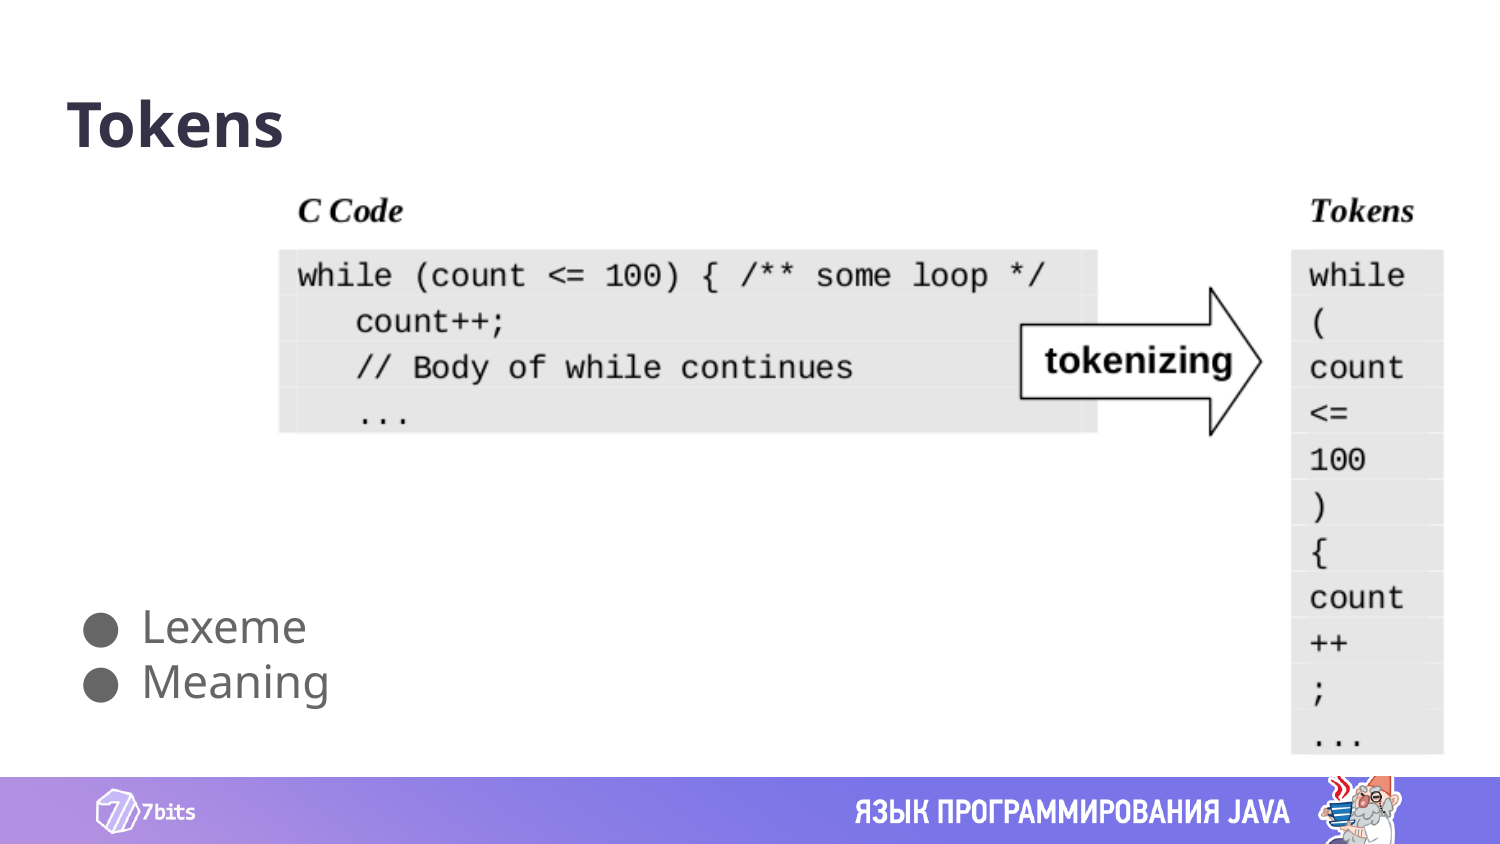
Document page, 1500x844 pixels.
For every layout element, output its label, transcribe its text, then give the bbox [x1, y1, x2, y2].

list Lexeme Meaning [51, 582, 474, 776]
picture [0, 163, 1500, 844]
title Tokens [51, 69, 1449, 164]
